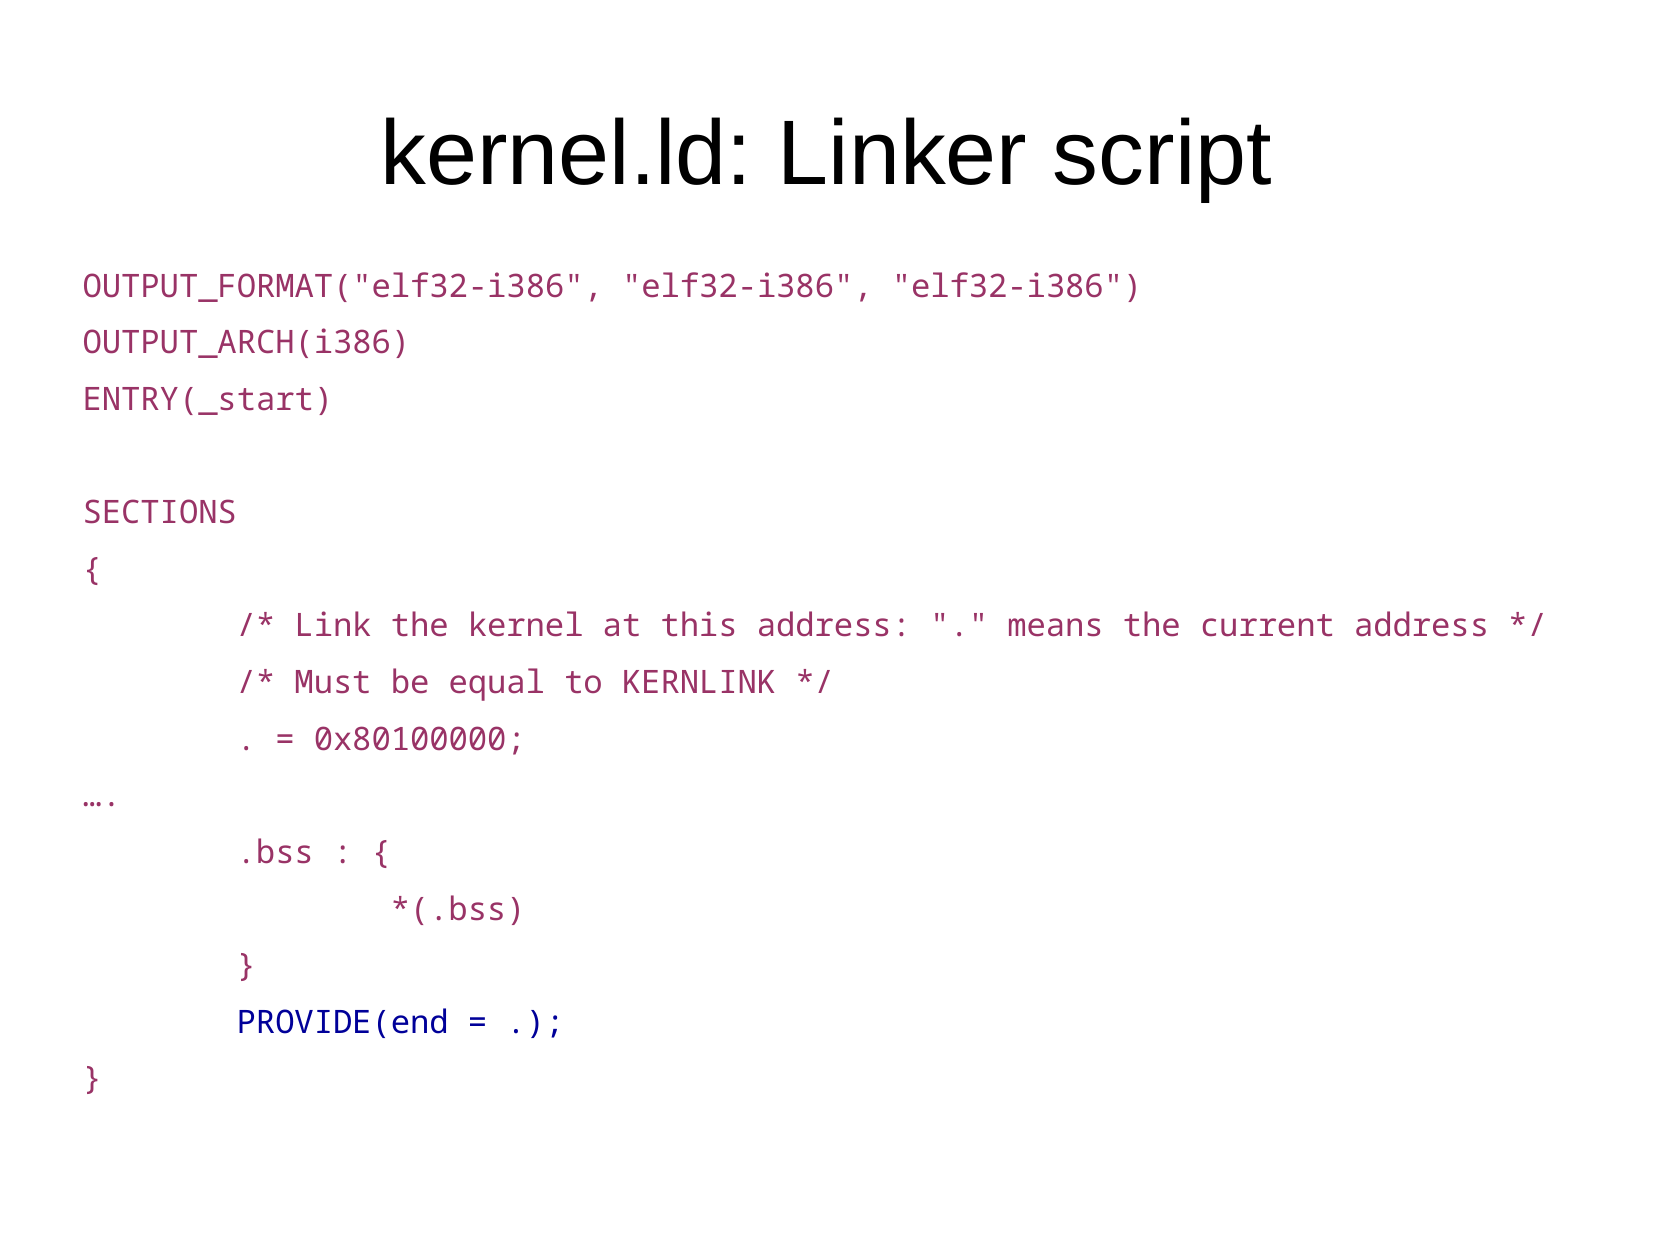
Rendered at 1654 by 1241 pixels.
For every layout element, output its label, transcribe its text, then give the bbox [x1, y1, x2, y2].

title kernel.ld: Linker script [82, 49, 1571, 257]
list OUTPUT_FORMAT("elf32-i386", "elf32-i386", "elf32-i386") OUTPUT_ARCH(i386) ENTRY(_start) SECTIONS { /* Link the kernel at this address: "." means the current address */ /* Must be equal to KERNLINK */ . = 0x80100000; …. .bss : { *(.bss) } PROVIDE(end = .); } [82, 262, 1571, 1163]
